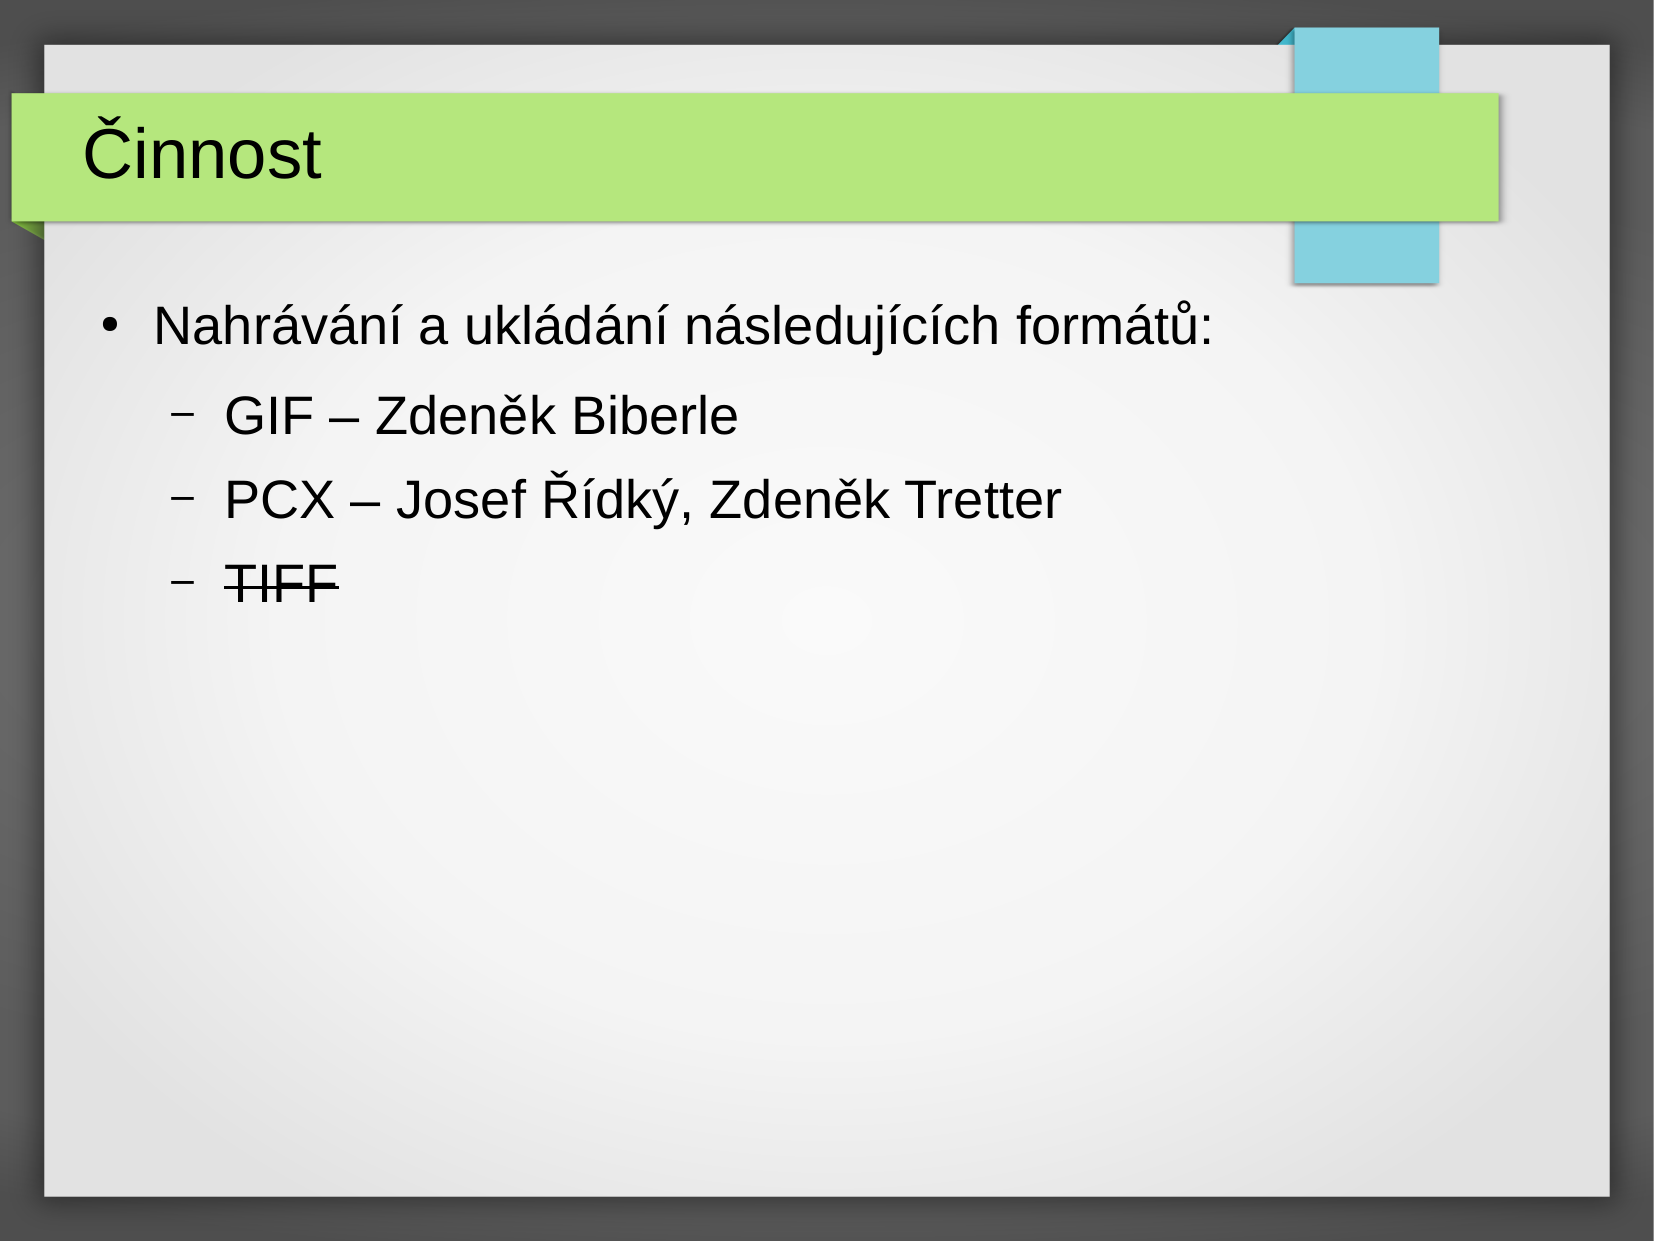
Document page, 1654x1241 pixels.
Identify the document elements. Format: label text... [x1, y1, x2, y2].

list Nahrávání a ukládání následujících formátů: GIF – Zdeněk Biberle PCX – Josef Řídký, Zdeněk Tretter TIFF [82, 295, 1571, 1015]
picture [0, 0, 1654, 1241]
title Činnost [82, 94, 1264, 213]
